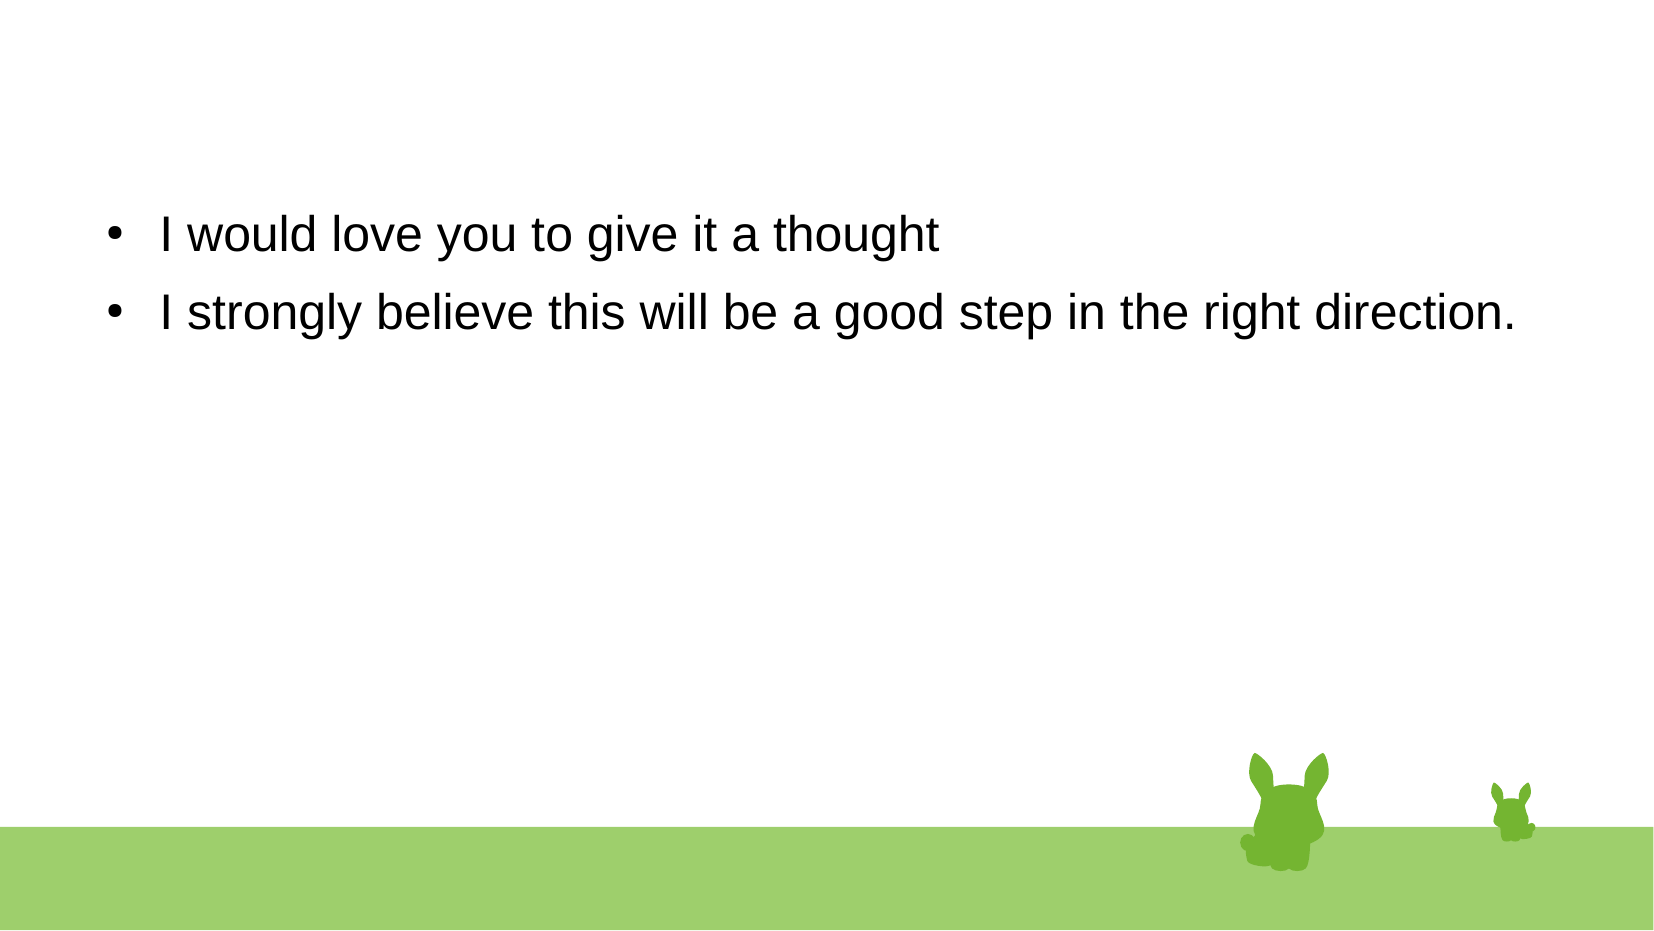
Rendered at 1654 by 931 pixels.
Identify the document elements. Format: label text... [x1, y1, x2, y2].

list I would love you to give it a thought I strongly believe this will be a good step in the right direction. [88, 206, 1565, 739]
